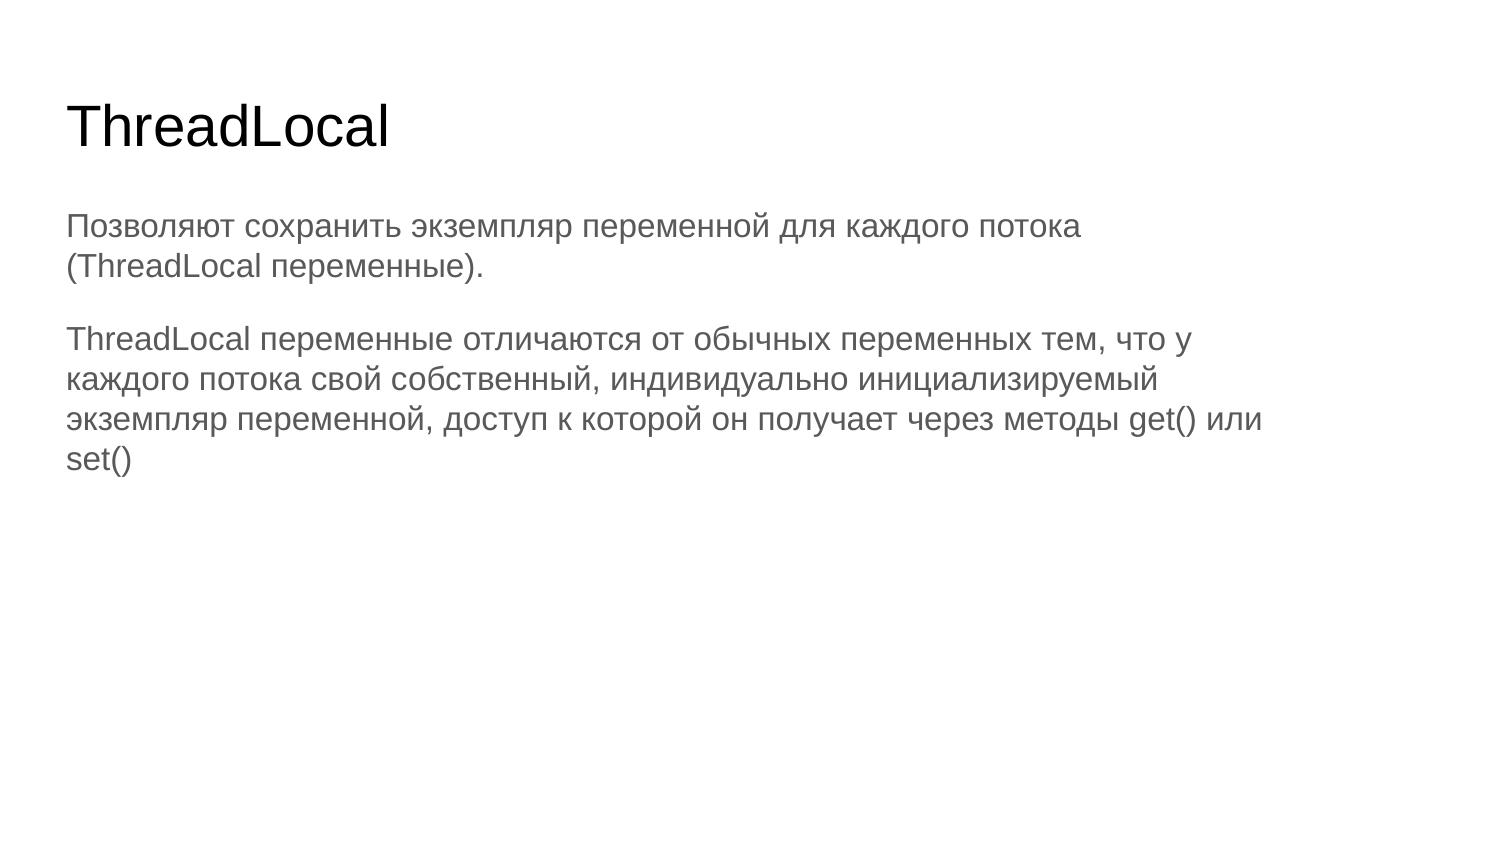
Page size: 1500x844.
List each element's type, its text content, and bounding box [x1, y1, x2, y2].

list Позволяют сохранить экземпляр переменной для каждого потока (ThreadLocal переменные). ThreadLocal переменные отличаются от обычных переменных тем, что у каждого потока свой собственный, индивидуально инициализируемый экземпляр переменной, доступ к которой он получает через методы get() или set() [51, 189, 1284, 750]
title ThreadLocal [51, 72, 1449, 167]
